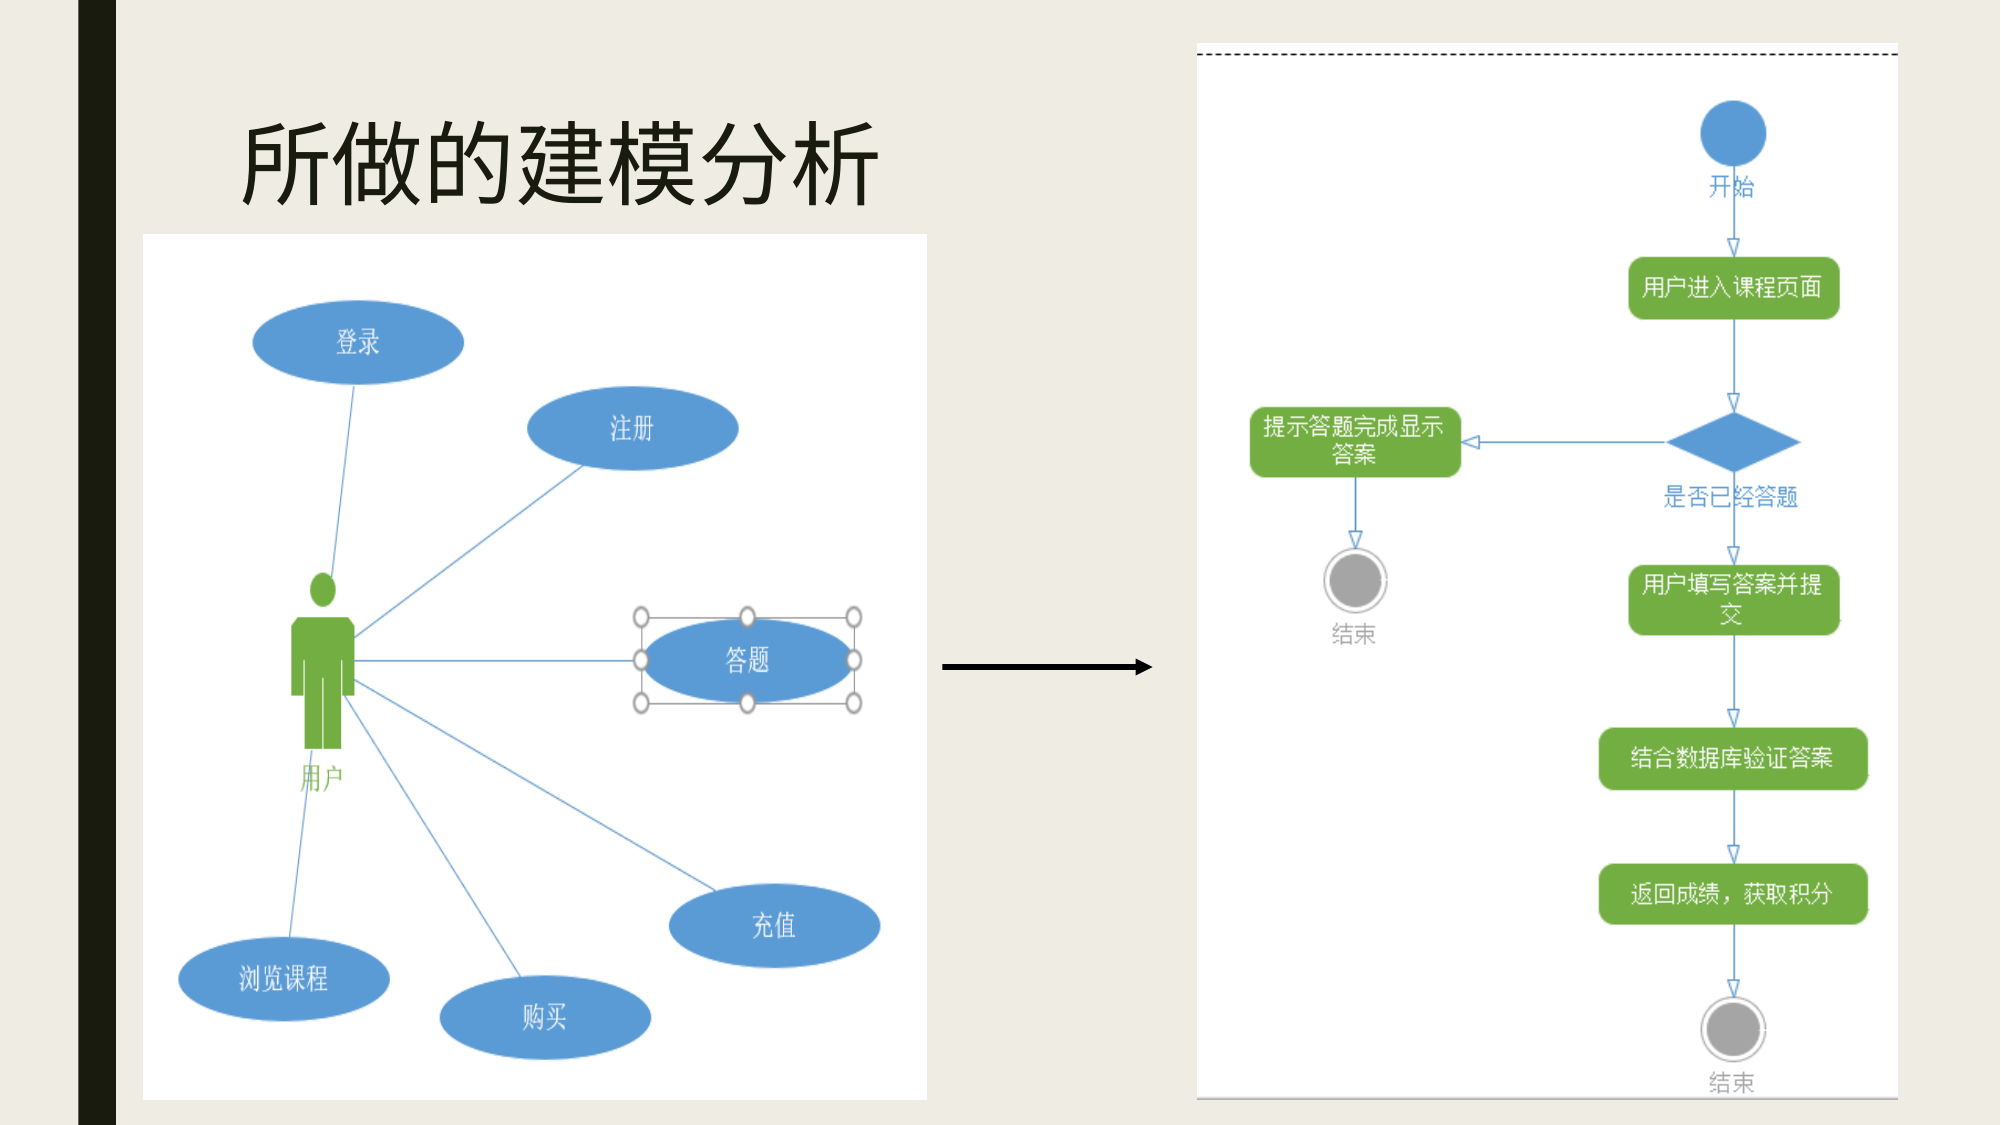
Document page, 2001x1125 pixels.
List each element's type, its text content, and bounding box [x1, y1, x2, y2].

picture [1197, 43, 1898, 1100]
title 所做的建模分析 [225, 112, 1197, 357]
picture [143, 234, 927, 1100]
